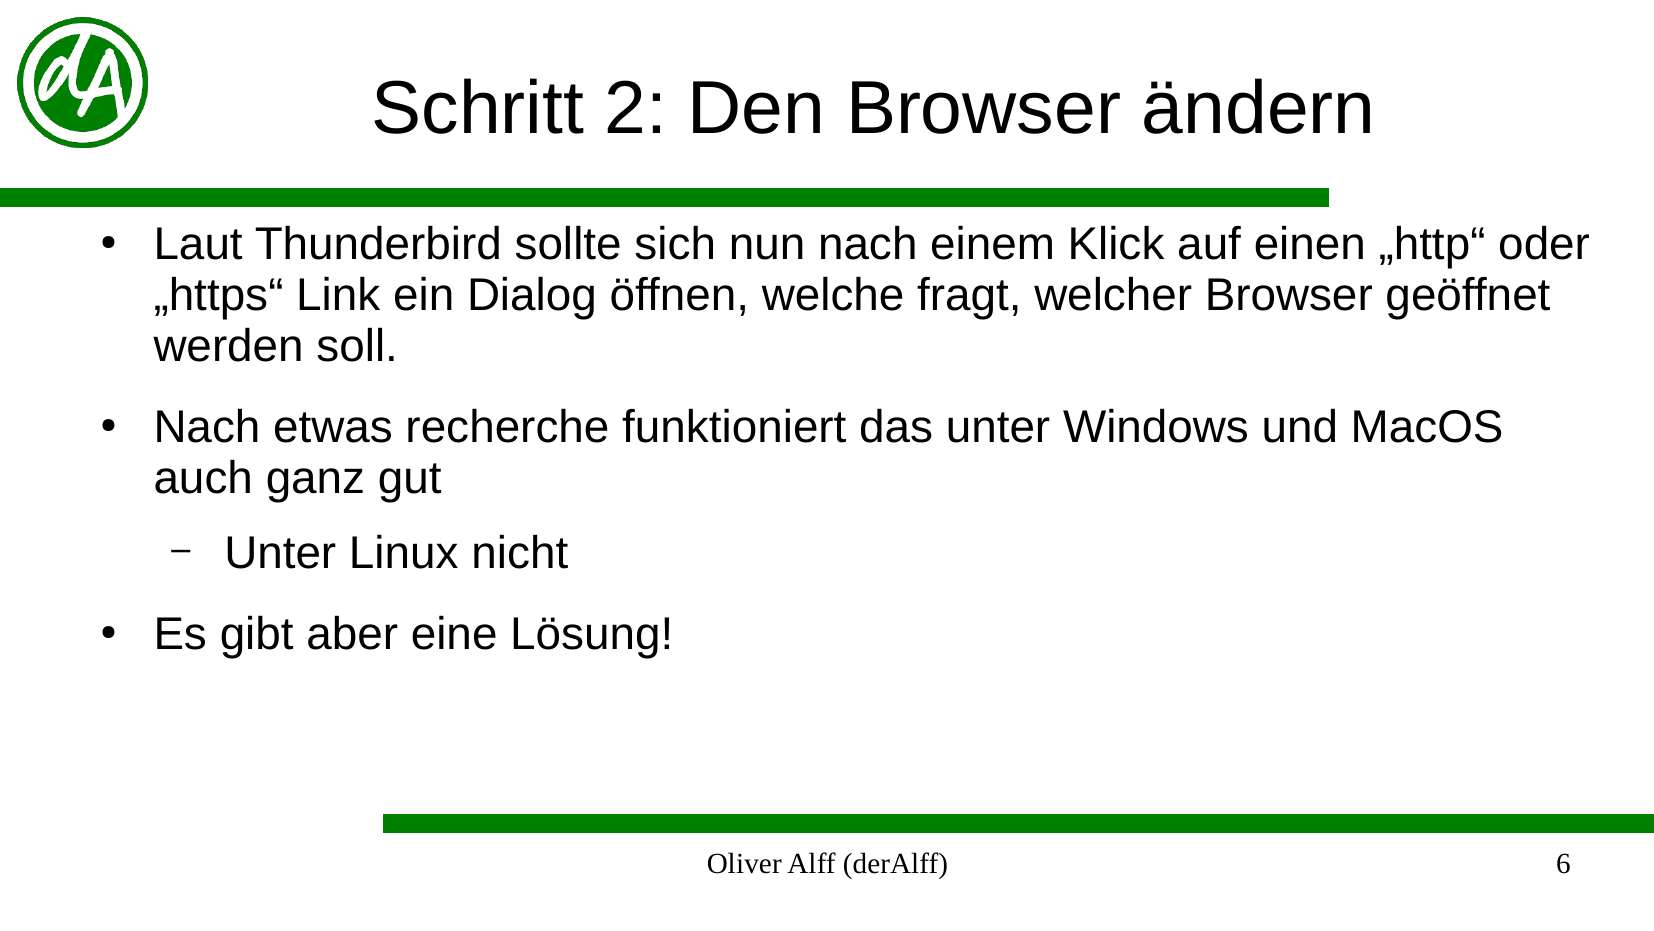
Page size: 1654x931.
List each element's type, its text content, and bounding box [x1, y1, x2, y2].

title Schritt 2: Den Browser ändern [177, 37, 1571, 178]
picture [17, 17, 148, 148]
list Laut Thunderbird sollte sich nun nach einem Klick auf einen „http“ oder „https“ Link ein Dialog öffnen, welche fragt, welcher Browser geöffnet werden soll. Nach etwas recherche funktioniert das unter Windows und MacOS auch ganz gut Unter Linux nicht Es gibt aber eine Lösung! [82, 217, 1595, 798]
